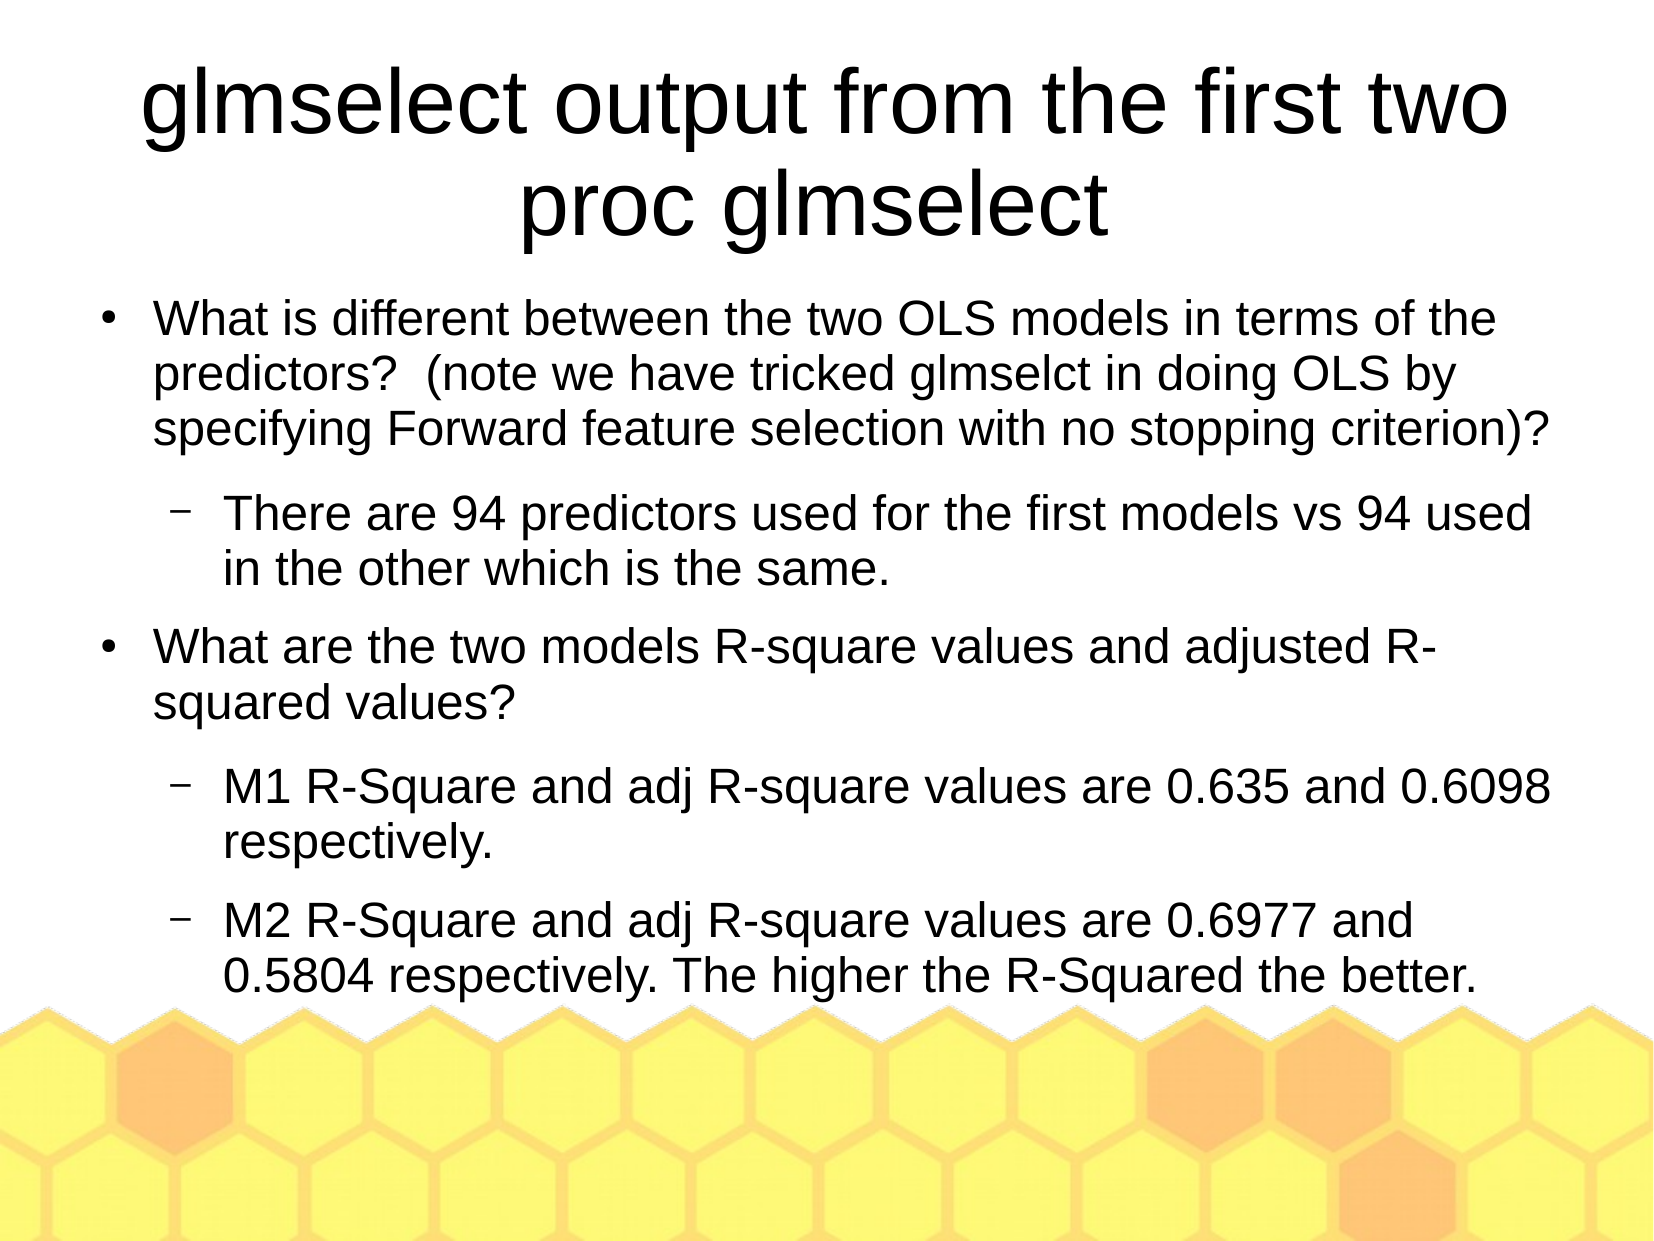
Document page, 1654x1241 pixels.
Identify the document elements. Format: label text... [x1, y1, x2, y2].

picture [0, 1001, 1654, 1241]
title glmselect output from the first two proc glmselect [82, 49, 1571, 257]
list What is different between the two OLS models in terms of the predictors? (note we have tricked glmselct in doing OLS by specifying Forward feature selection with no stopping criterion)? There are 94 predictors used for the first models vs 94 used in the other which is the same. What are the two models R-square values and adjusted R-squared values? M1 R-Square and adj R-square values are 0.635 and 0.6098 respectively. M2 R-Square and adj R-square values are 0.6977 and 0.5804 respectively. The higher the R-Squared the better. [82, 290, 1571, 1010]
